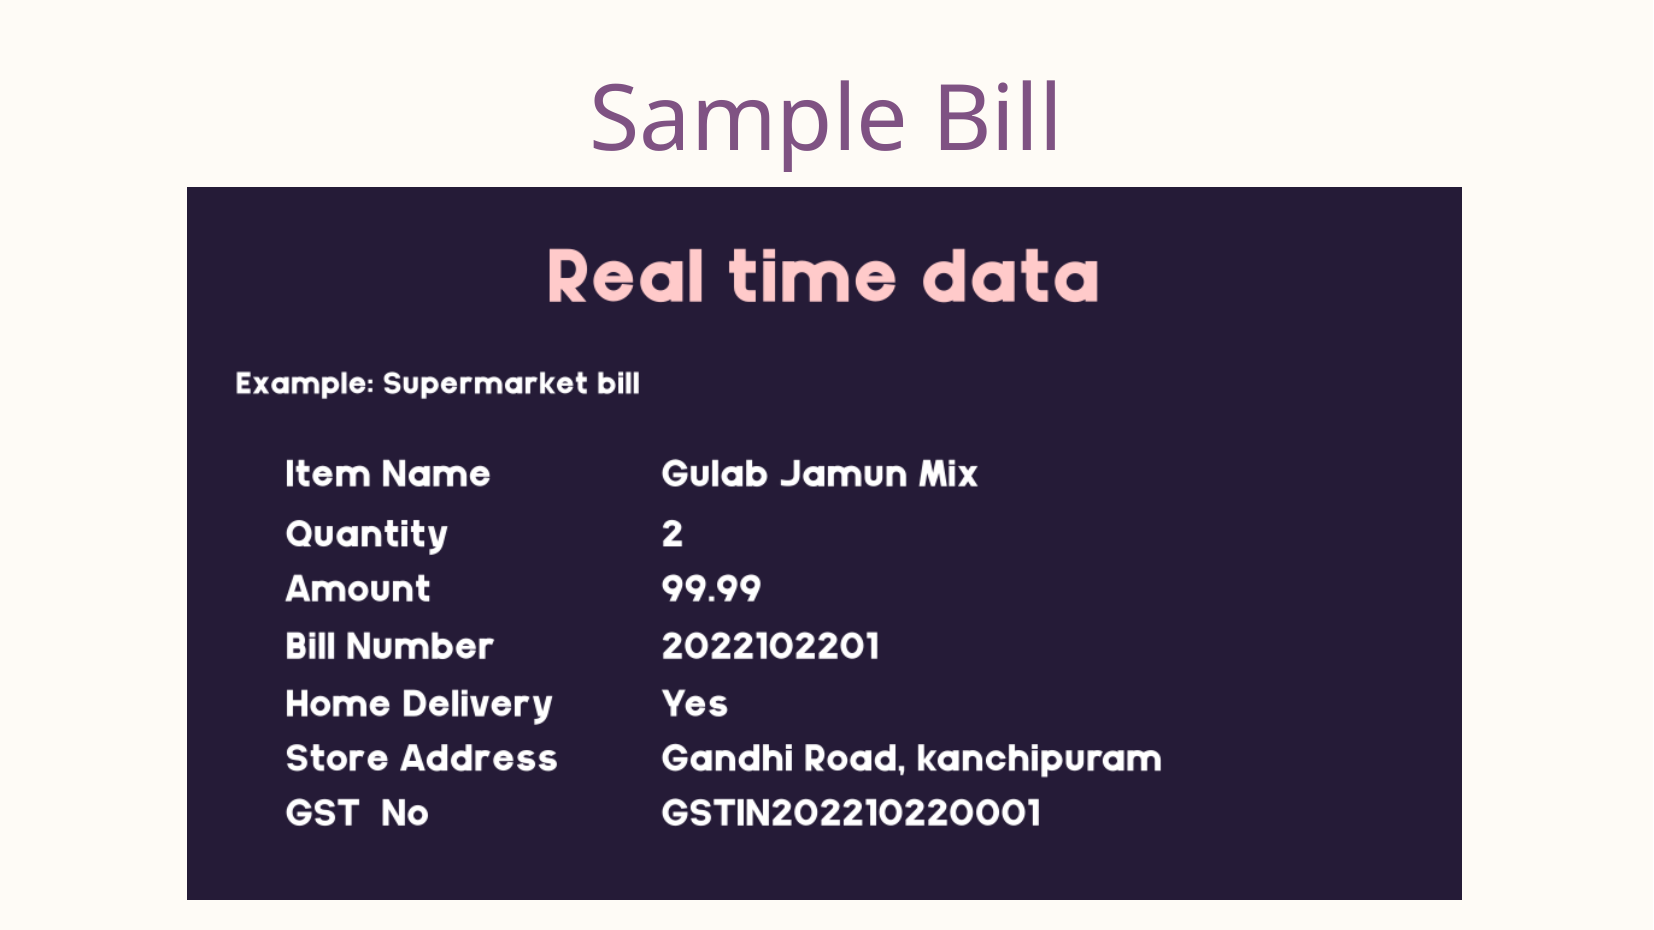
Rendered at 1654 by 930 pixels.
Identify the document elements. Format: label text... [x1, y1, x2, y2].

picture [187, 187, 1462, 900]
title Sample Bill [82, 37, 1571, 193]
